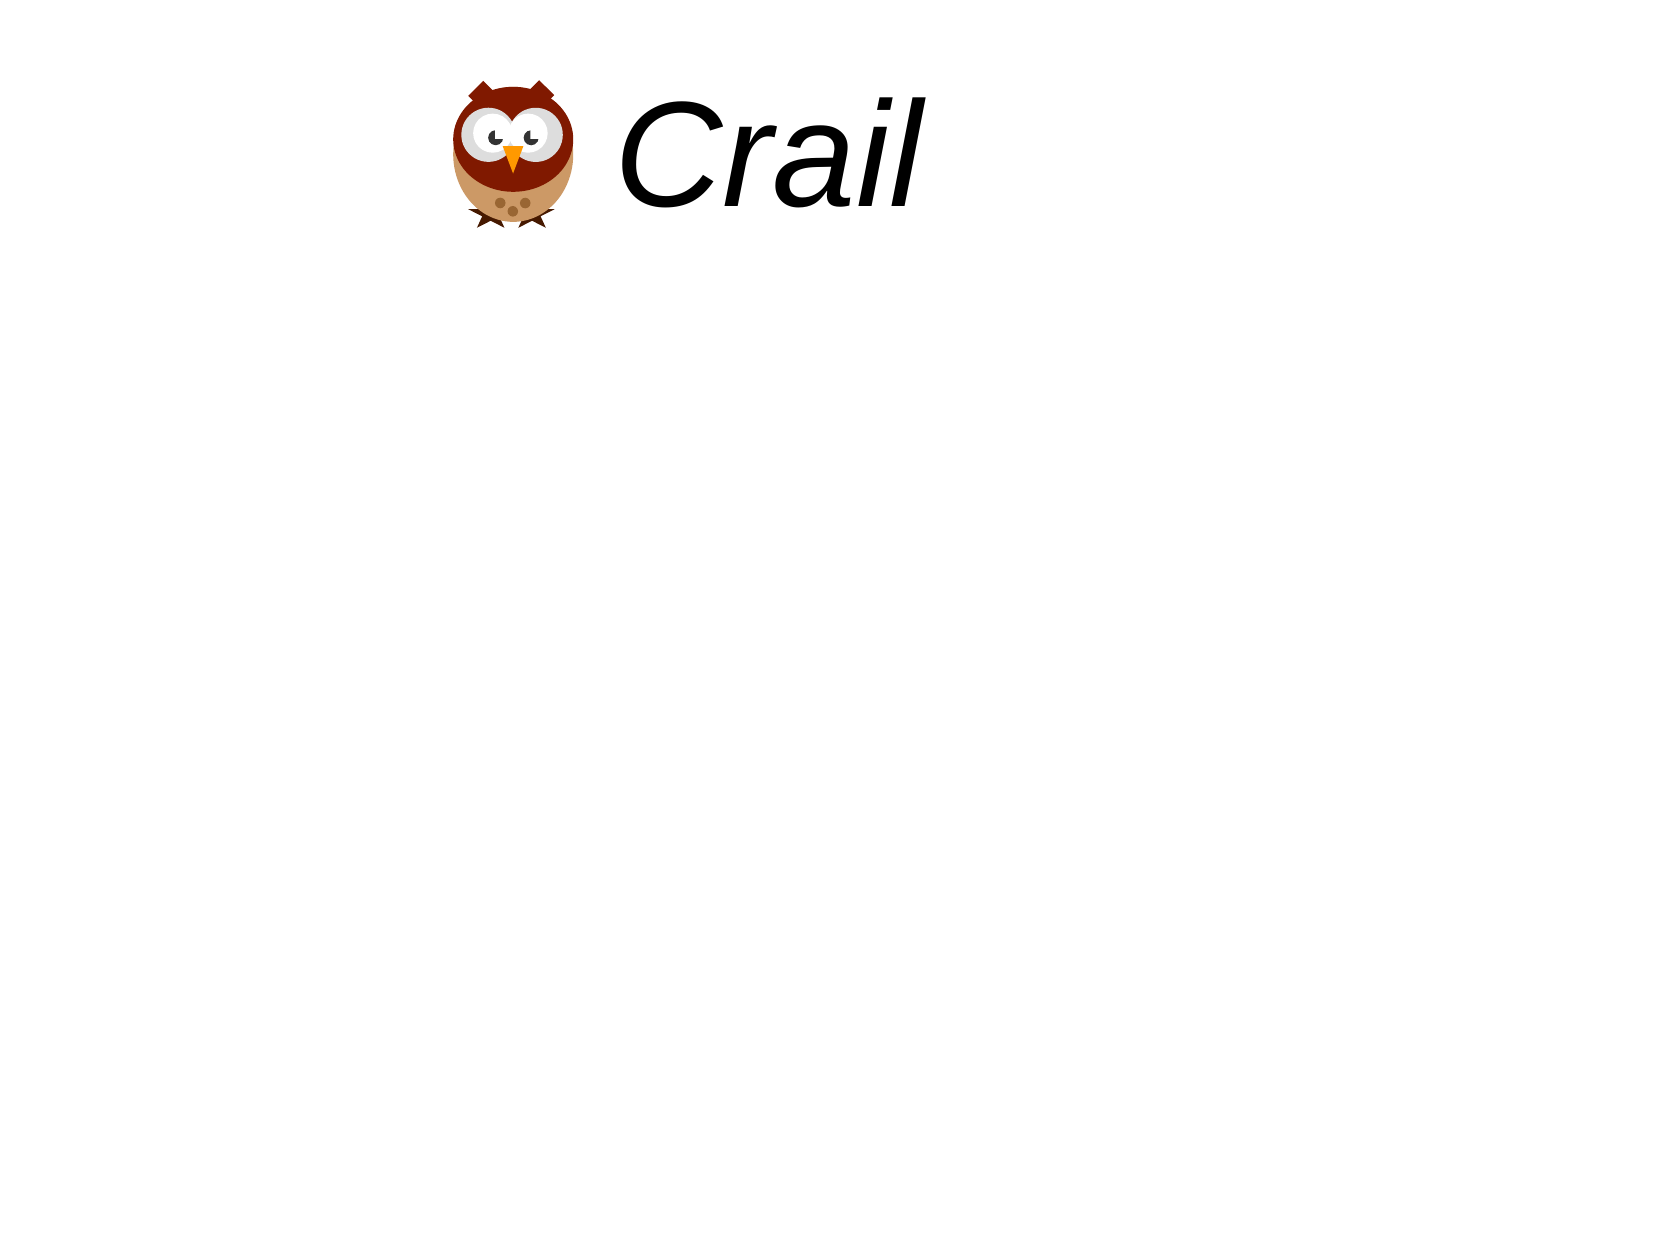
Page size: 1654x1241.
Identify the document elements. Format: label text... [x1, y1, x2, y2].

text_box Crail [600, 70, 946, 239]
text_box [453, 80, 574, 228]
